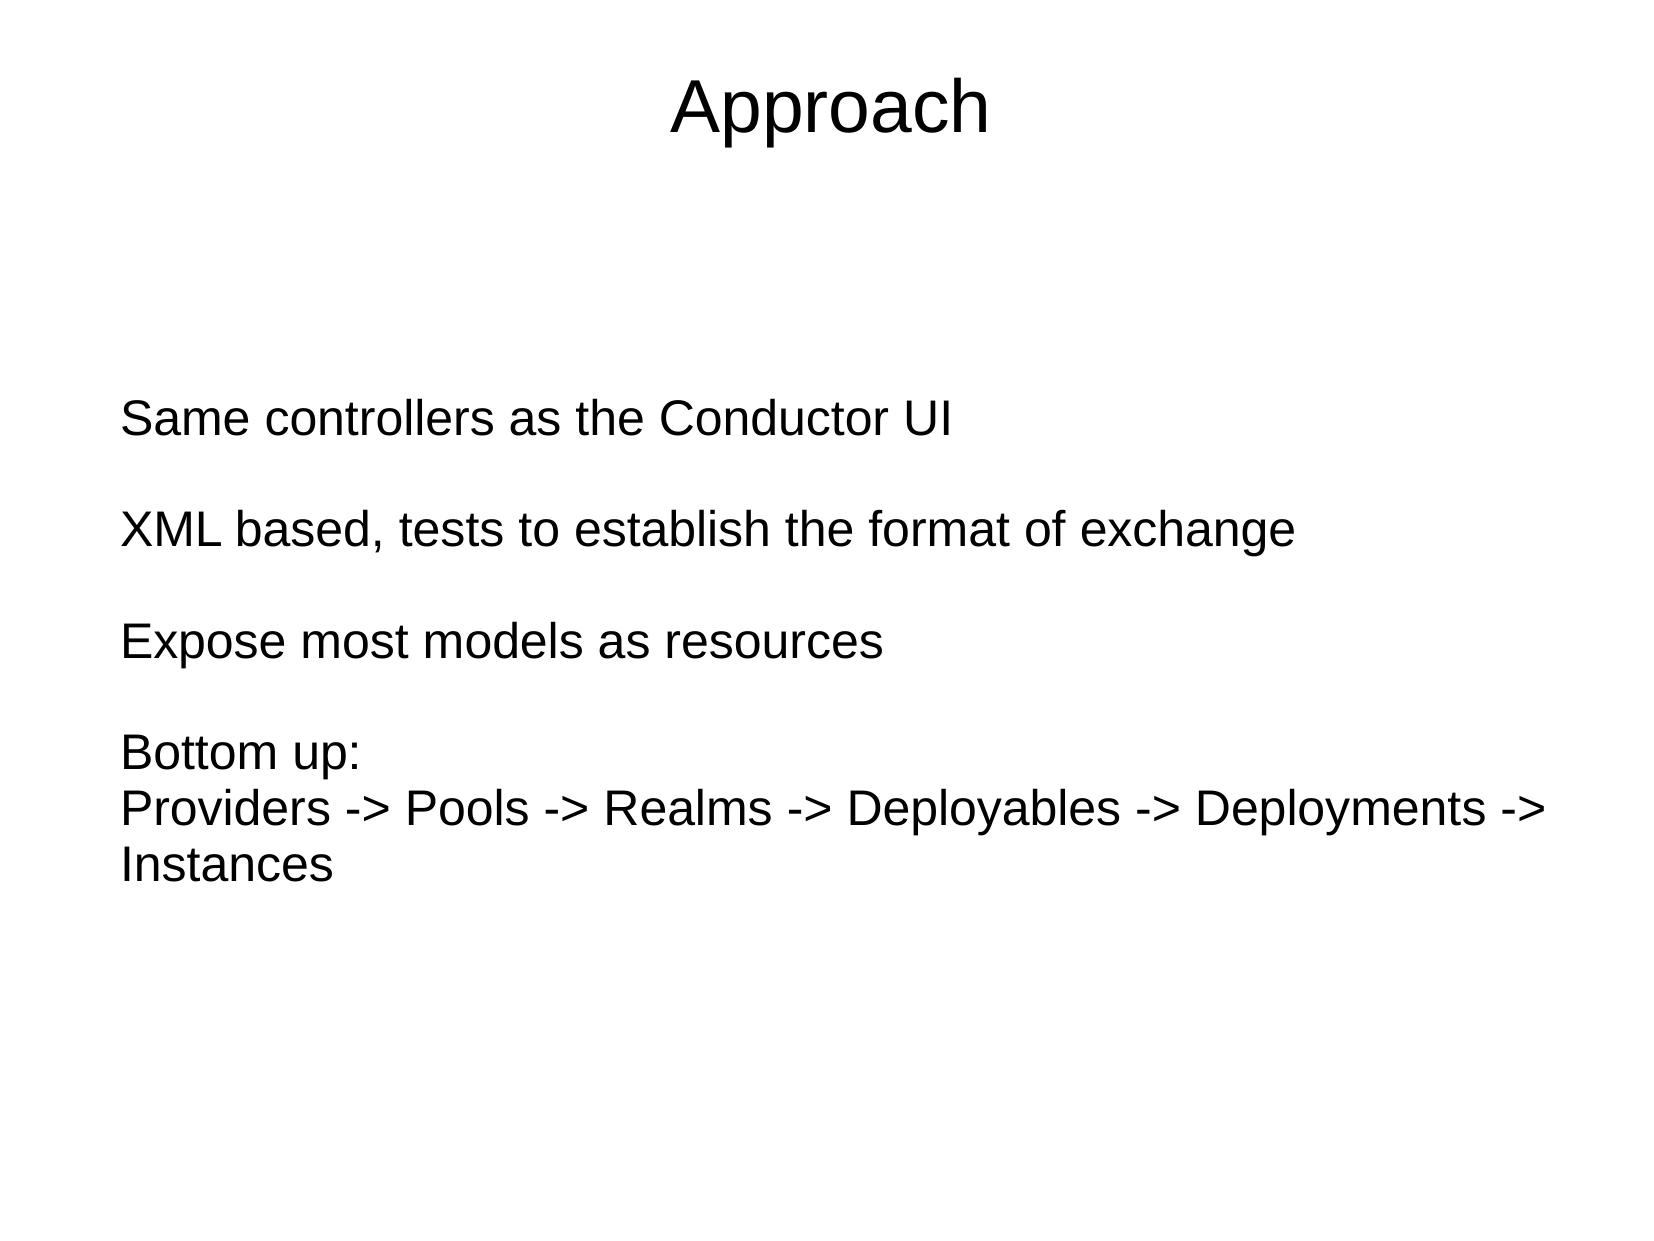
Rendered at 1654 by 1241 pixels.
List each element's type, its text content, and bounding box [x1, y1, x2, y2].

subtitle Same controllers as the Conductor UI XML based, tests to establish the format of exchange Expose most models as resources Bottom up: Providers -> Pools -> Realms -> Deployables -> Deployments -> Instances [119, 339, 1576, 1059]
title Approach [86, 2, 1576, 211]
